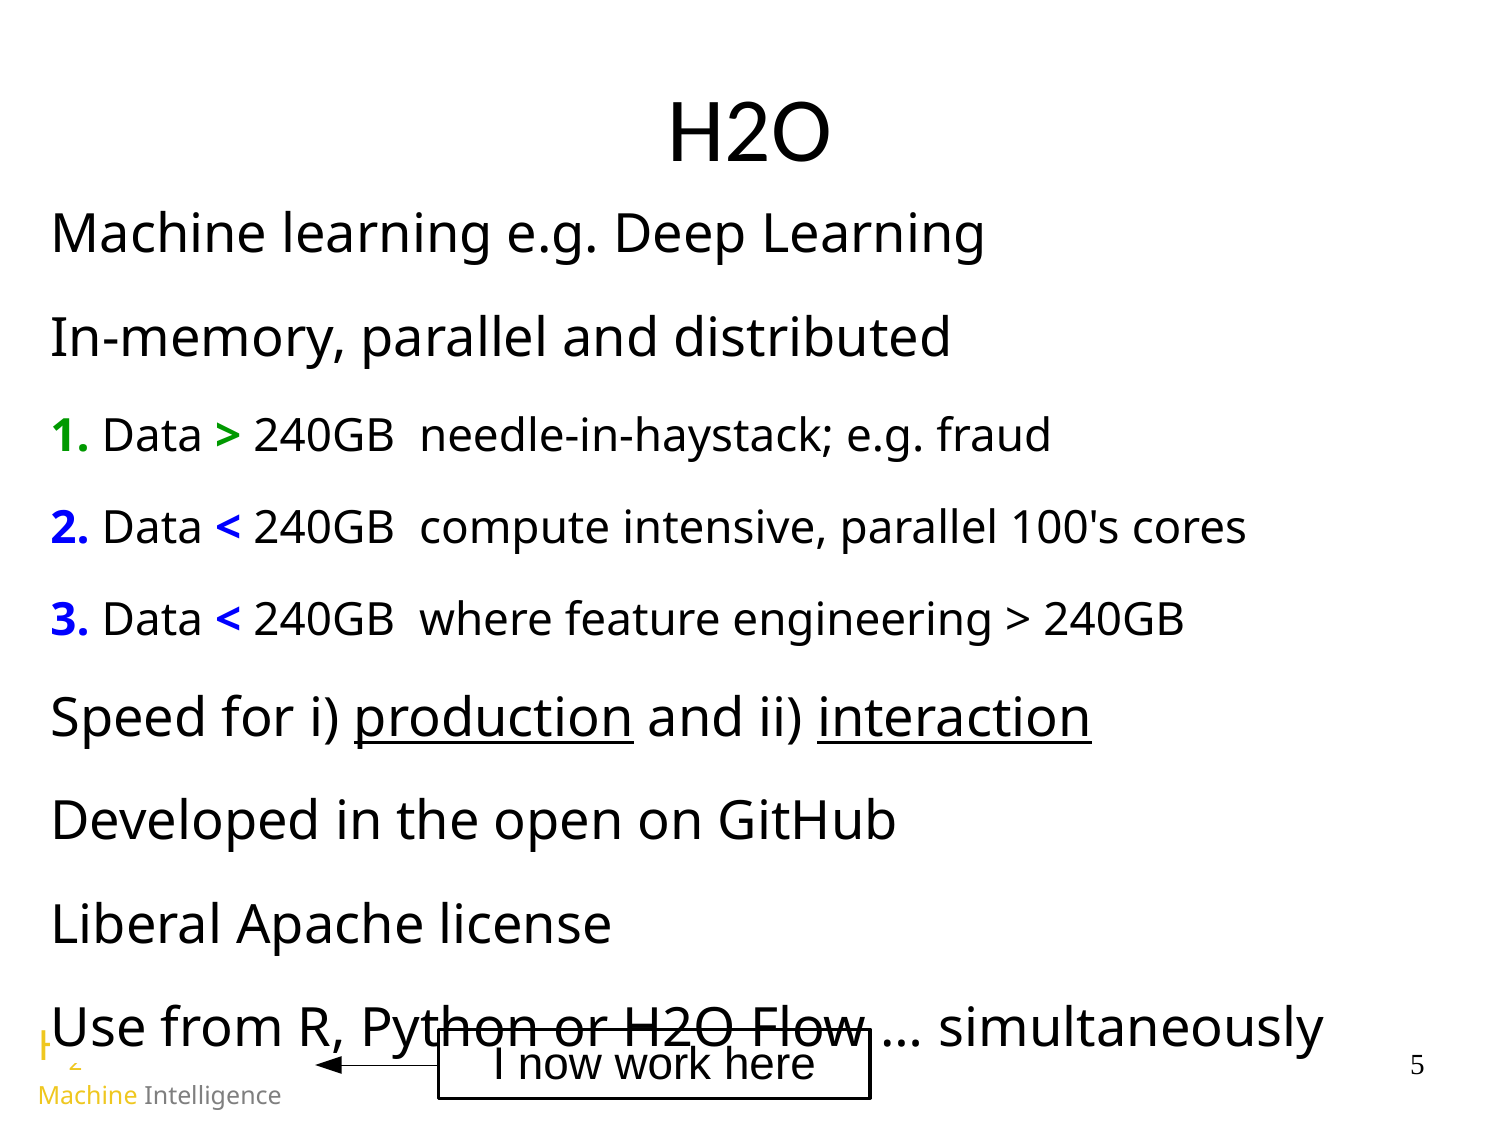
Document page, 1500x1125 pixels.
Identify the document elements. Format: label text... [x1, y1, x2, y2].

text_box I now work here [438, 1029, 871, 1099]
list Machine learning e.g. Deep Learning In-memory, parallel and distributed 1. Data > 240GB needle-in-haystack; e.g. fraud 2. Data < 240GB compute intensive, parallel 100's cores 3. Data < 240GB where feature engineering > 240GB Speed for i) production and ii) interaction Developed in the open on GitHub Liberal Apache license Use from R, Python or H2O Flow … simultaneously [0, 195, 1450, 1006]
title H2O [75, 15, 1425, 195]
